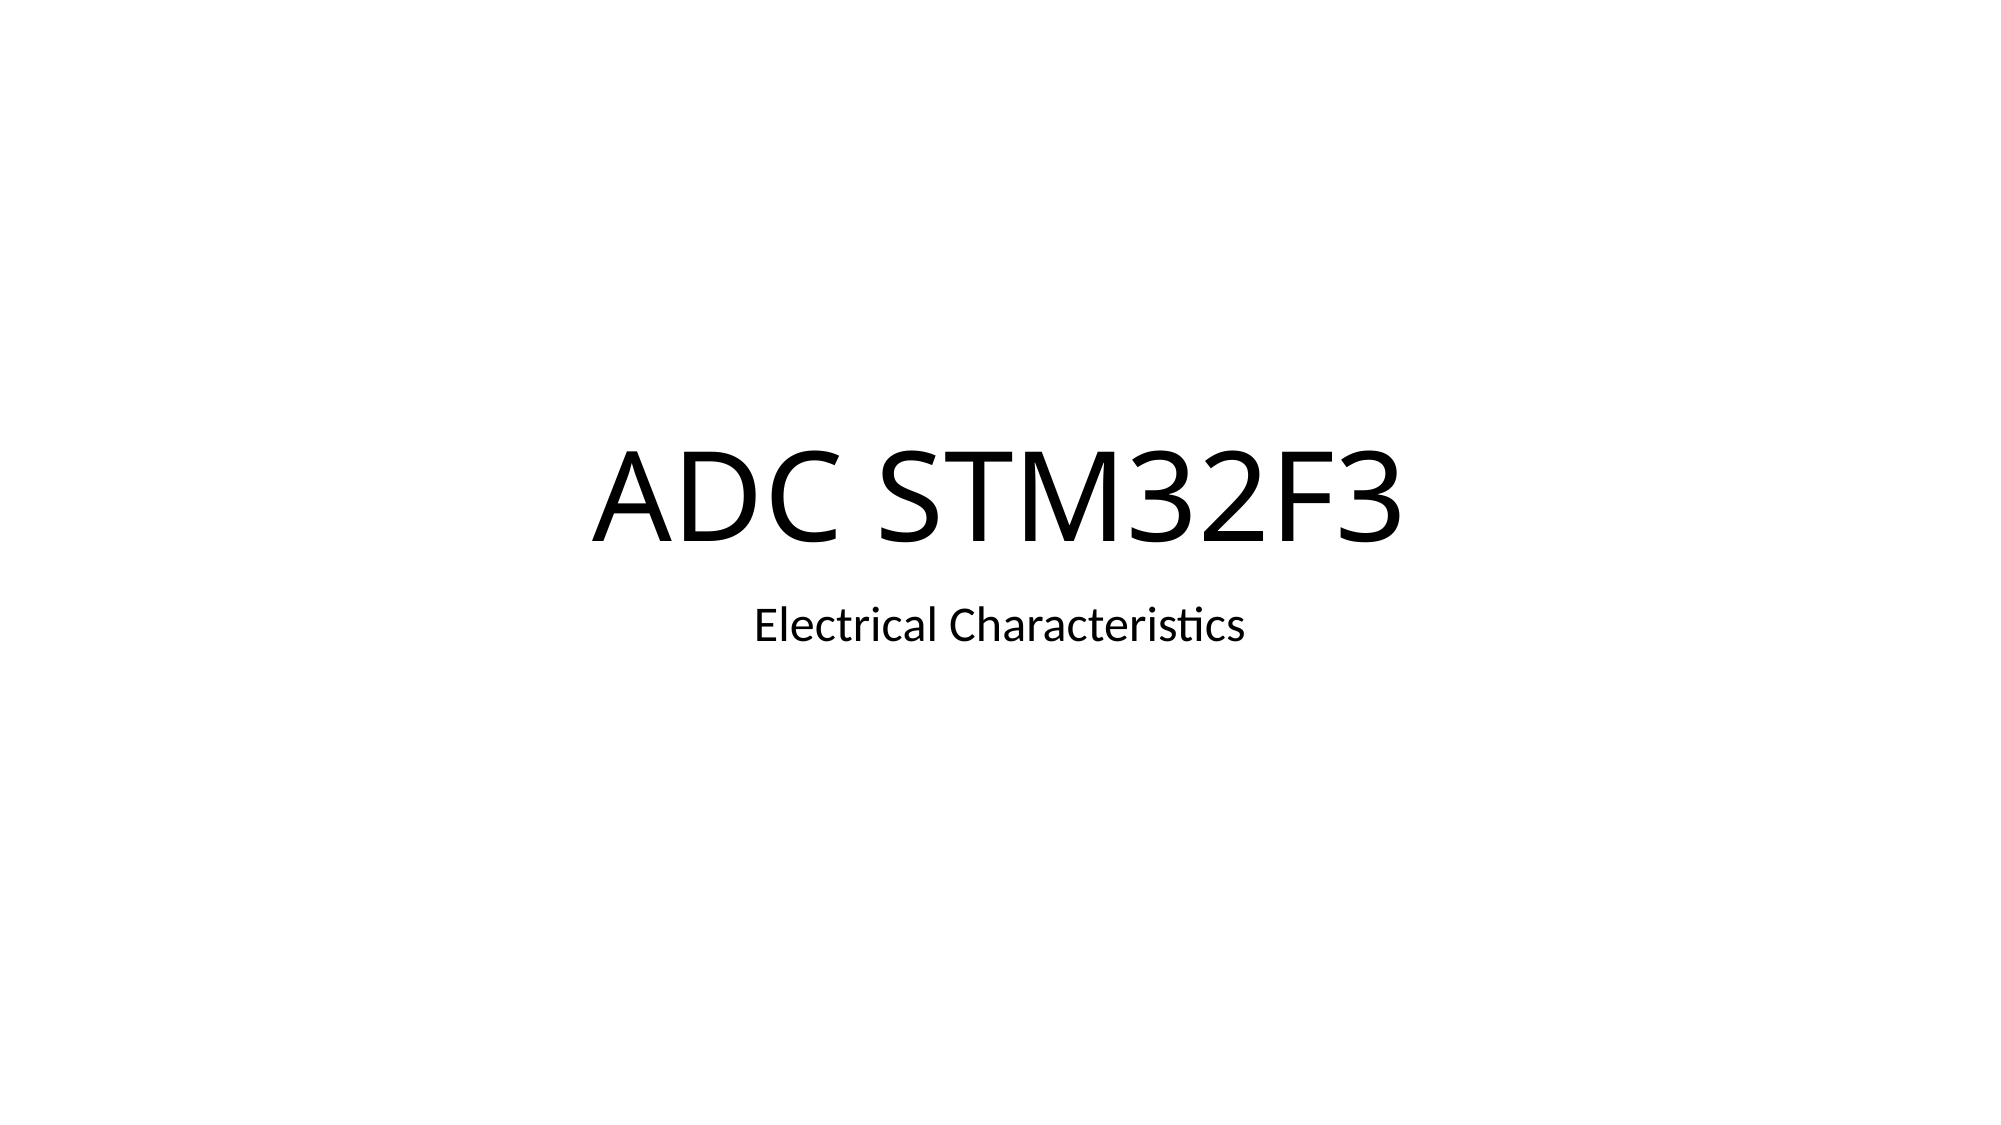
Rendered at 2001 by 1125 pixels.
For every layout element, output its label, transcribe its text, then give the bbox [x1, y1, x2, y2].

subtitle Electrical Characteristics [249, 590, 1750, 863]
title ADC STM32F3 [249, 184, 1750, 576]
